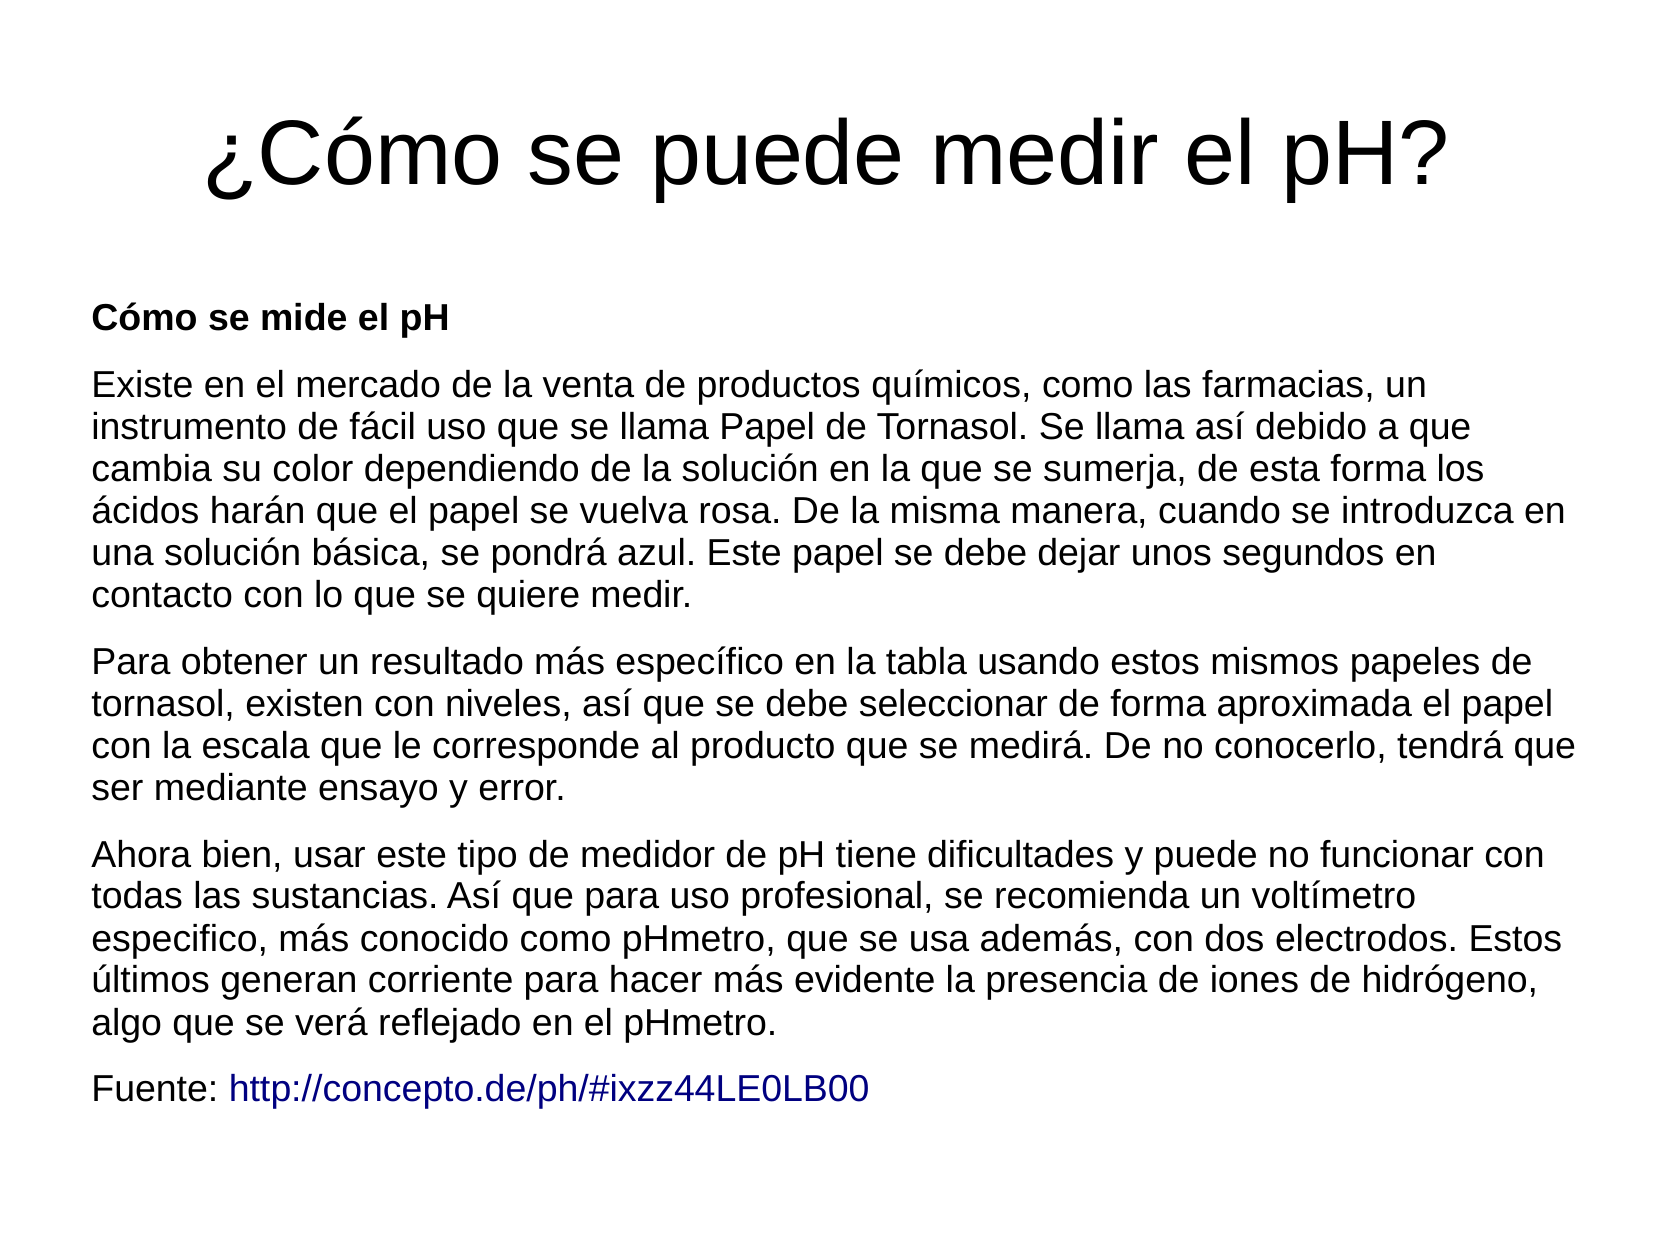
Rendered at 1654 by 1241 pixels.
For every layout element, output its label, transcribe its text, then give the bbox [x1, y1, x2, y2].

title ¿Cómo se puede medir el pH? [82, 49, 1571, 257]
text_box Cómo se mide el pH Existe en el mercado de la venta de productos químicos, como las farmacias, un instrumento de fácil uso que se llama Papel de Tornasol. Se llama así debido a que cambia su color dependiendo de la solución en la que se sumerja, de esta forma los ácidos harán que el papel se vuelva rosa. De la misma manera, cuando se introduzca en una solución básica, se pondrá azul. Este papel se debe dejar unos segundos en contacto con lo que se quiere medir. Para obtener un resultado más específico en la tabla usando estos mismos papeles de tornasol, existen con niveles, así que se debe seleccionar de forma aproximada el papel con la escala que le corresponde al producto que se medirá. De no conocerlo, tendrá que ser mediante ensayo y error. Ahora bien, usar este tipo de medidor de pH tiene dificultades y puede no funcionar con todas las sustancias. Así que para uso profesional, se recomienda un voltímetro especifico, más conocido como pHmetro, que se usa además, con dos electrodos. Estos últimos generan corriente para hacer más evidente la presencia de iones de hidrógeno, algo que se verá reflejado en el pHmetro. Fuente: http://concepto.de/ph/#ixzz44LE0LB00 [76, 289, 1601, 1146]
